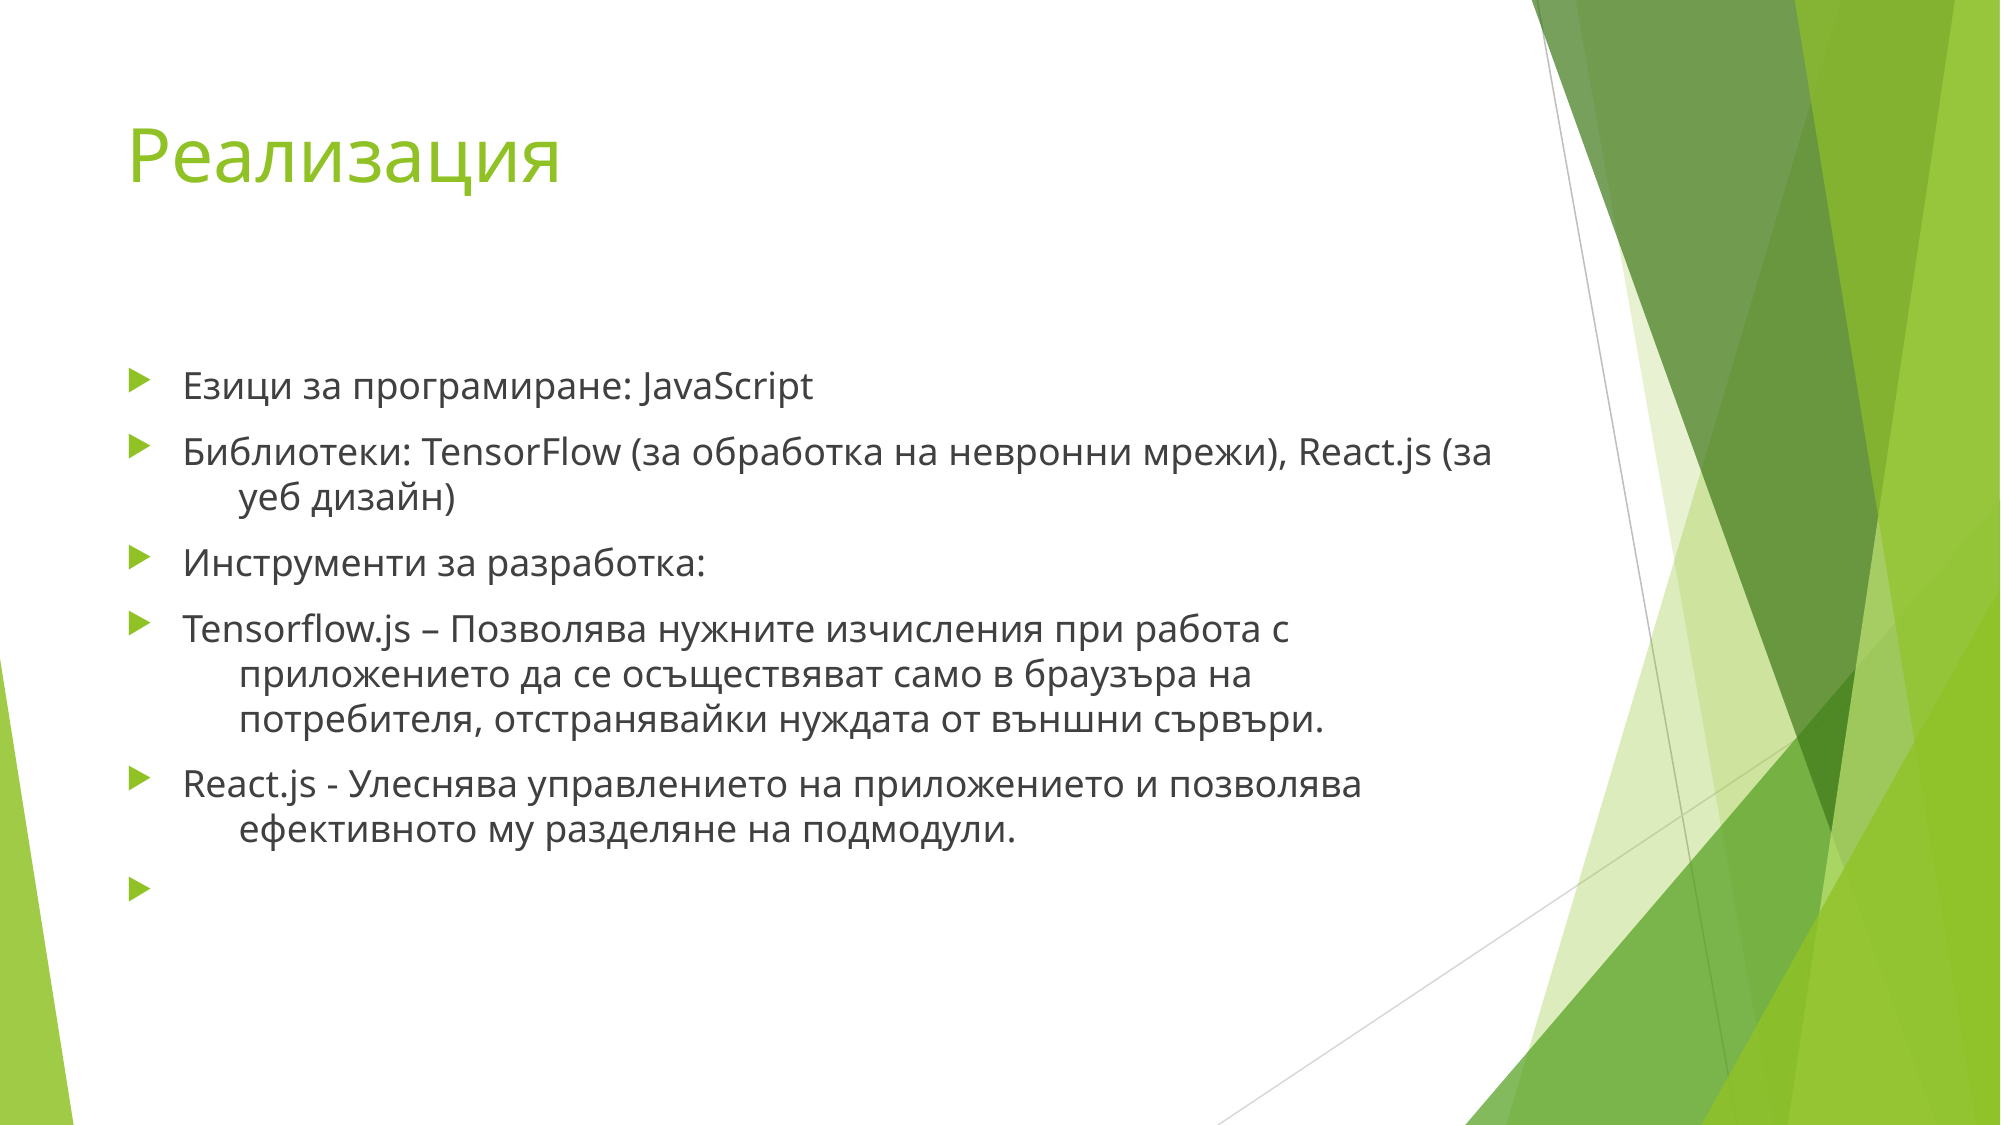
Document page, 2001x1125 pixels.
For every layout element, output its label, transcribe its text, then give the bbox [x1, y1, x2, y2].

list Езици за програмиране: JavaScript Библиотеки: TensorFlow (за обработка на невронни мрежи), React.js (за уеб дизайн) Инструменти за разработка: Tensorflow.js – Позволява нужните изчисления при работа с приложението да се осъществяват само в браузъра на потребителя, отстранявайки нуждата от външни сървъри. React.js - Улеснява управлението на приложението и позволява ефективното му разделяне на подмодули. [111, 354, 1522, 992]
title Реализация [111, 99, 1522, 317]
